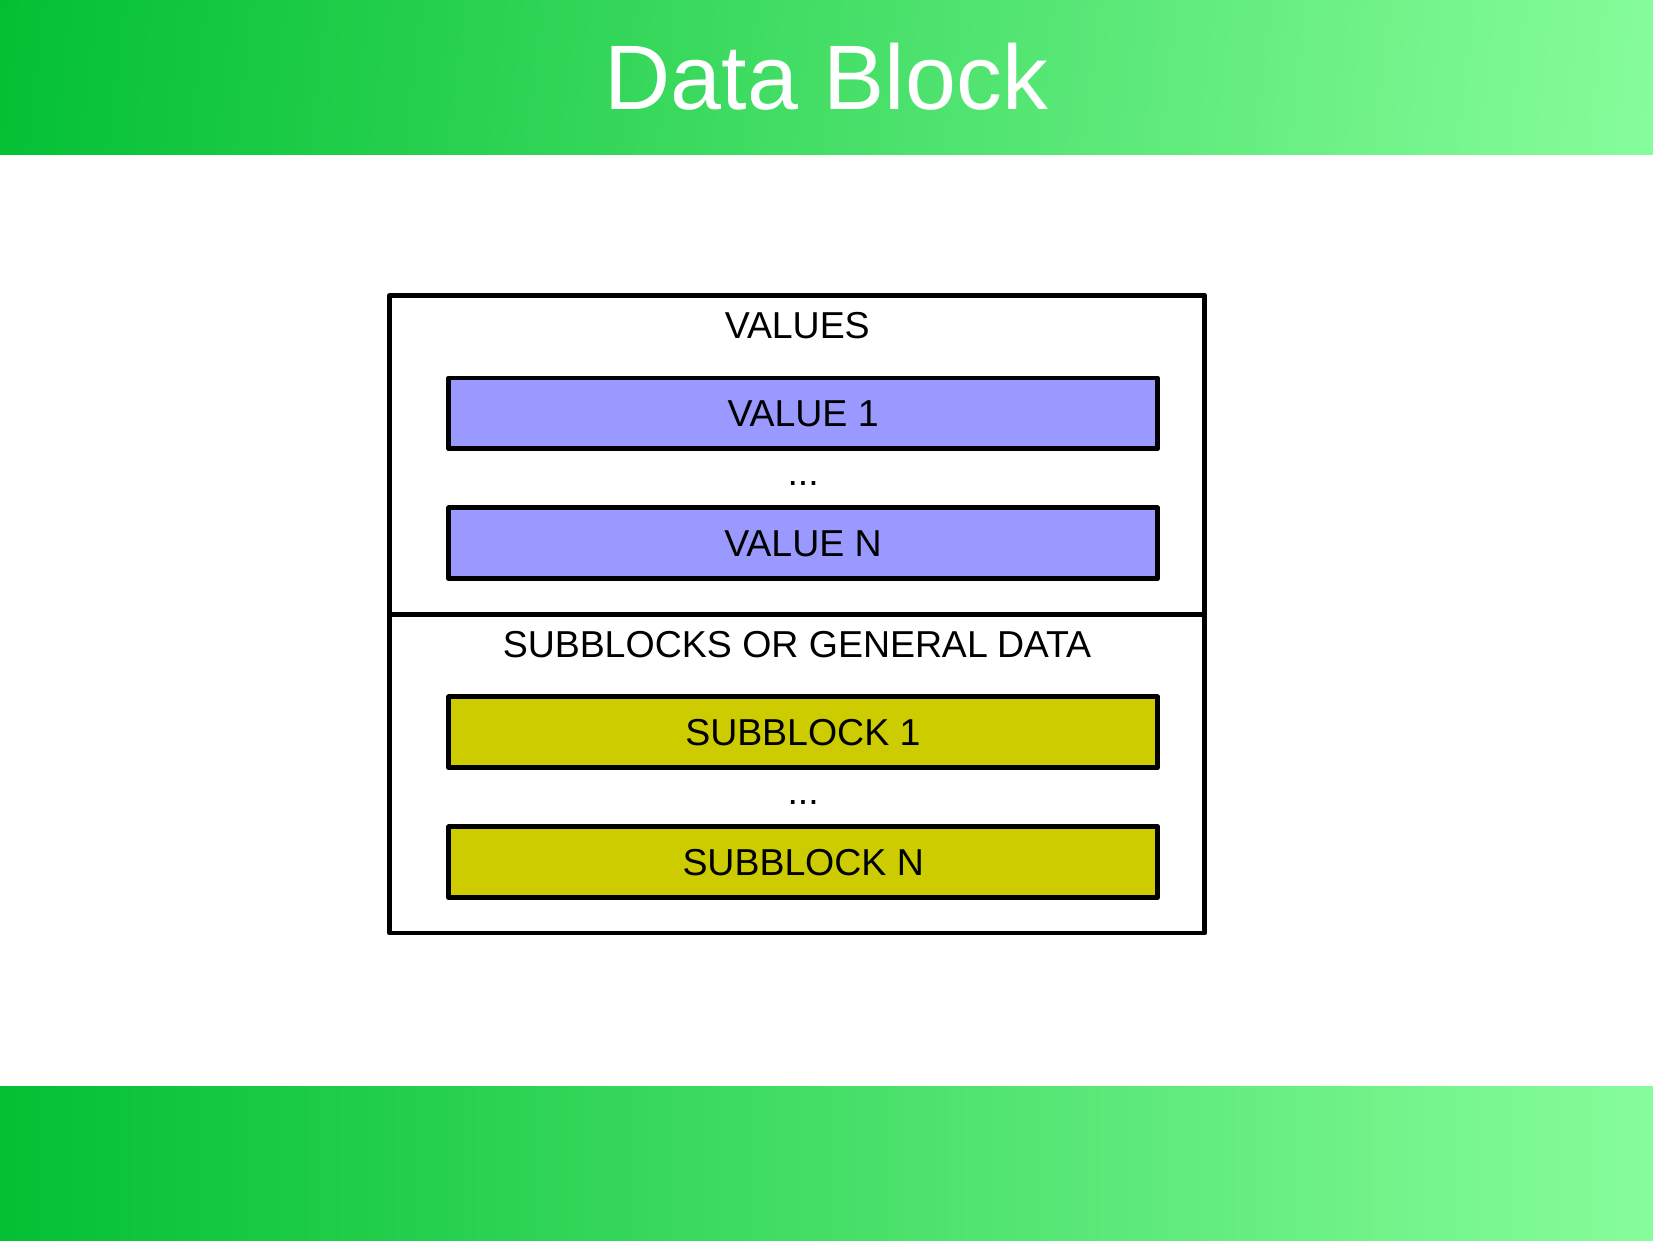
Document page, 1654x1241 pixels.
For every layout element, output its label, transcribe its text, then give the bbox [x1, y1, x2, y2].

text_box SUBBLOCK 1 [448, 696, 1158, 768]
text_box VALUE 1 [448, 377, 1158, 449]
text_box SUBBLOCKS OR GENERAL DATA [389, 614, 1205, 934]
title Data Block [82, 25, 1571, 130]
text_box VALUE N [448, 507, 1158, 579]
text_box SUBBLOCK N [448, 826, 1158, 898]
text_box VALUES [389, 295, 1205, 614]
